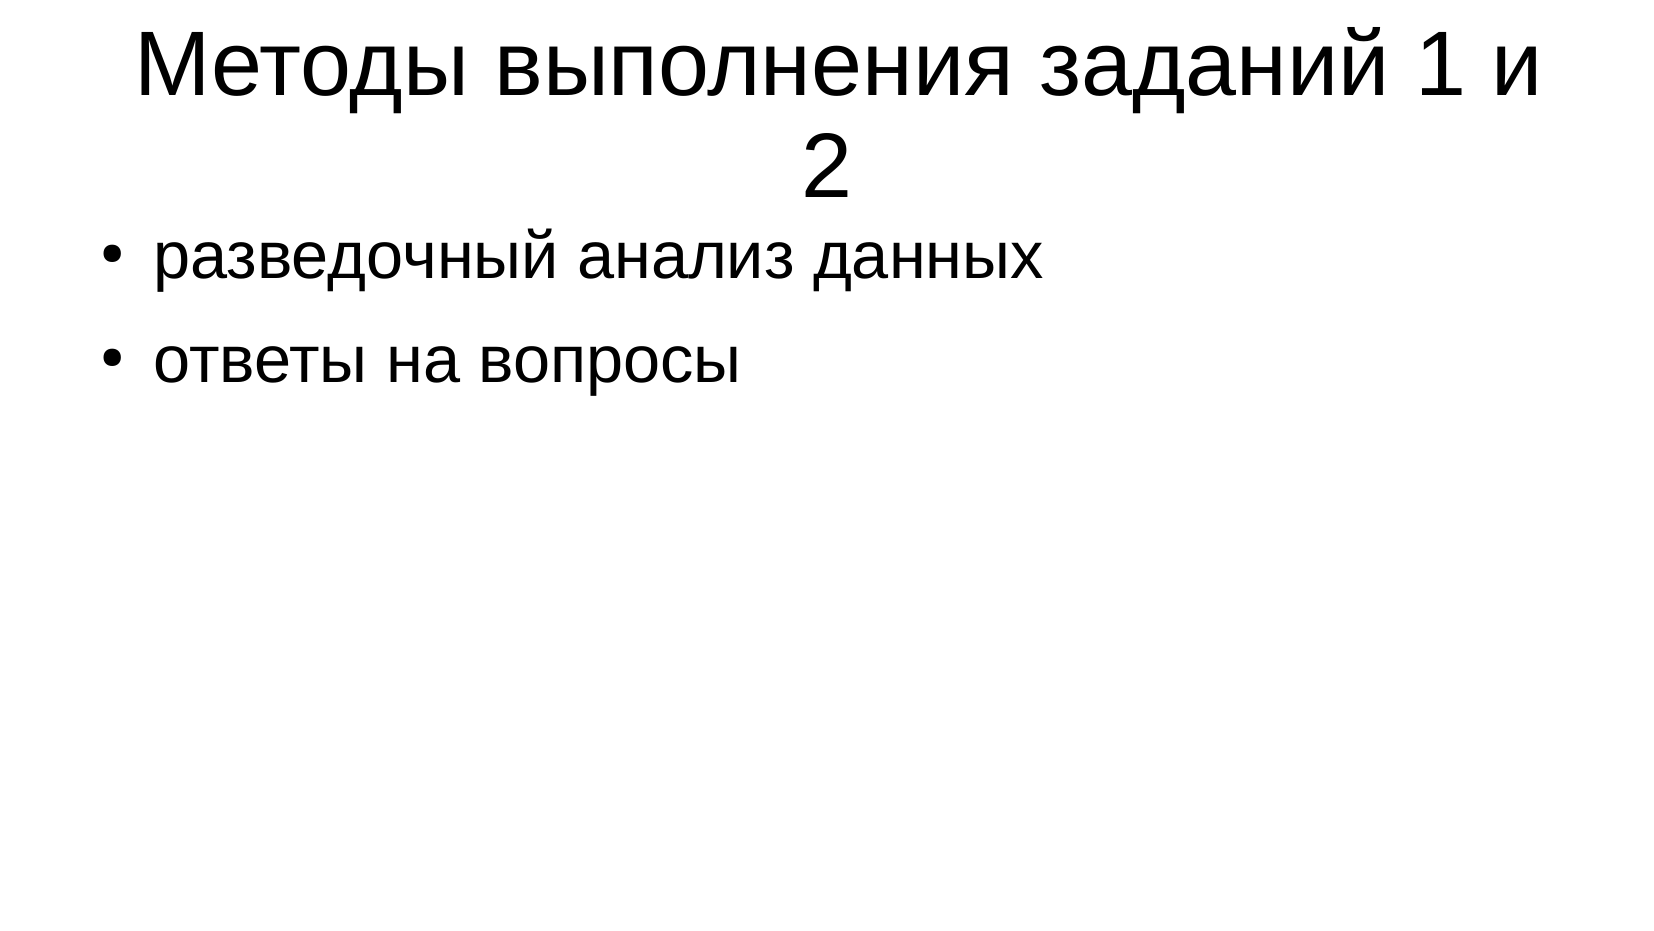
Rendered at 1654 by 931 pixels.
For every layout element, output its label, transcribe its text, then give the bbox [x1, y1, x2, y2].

list разведочный анализ данных ответы на вопросы [82, 217, 1571, 758]
title Методы выполнения заданий 1 и 2 [82, 12, 1571, 217]
